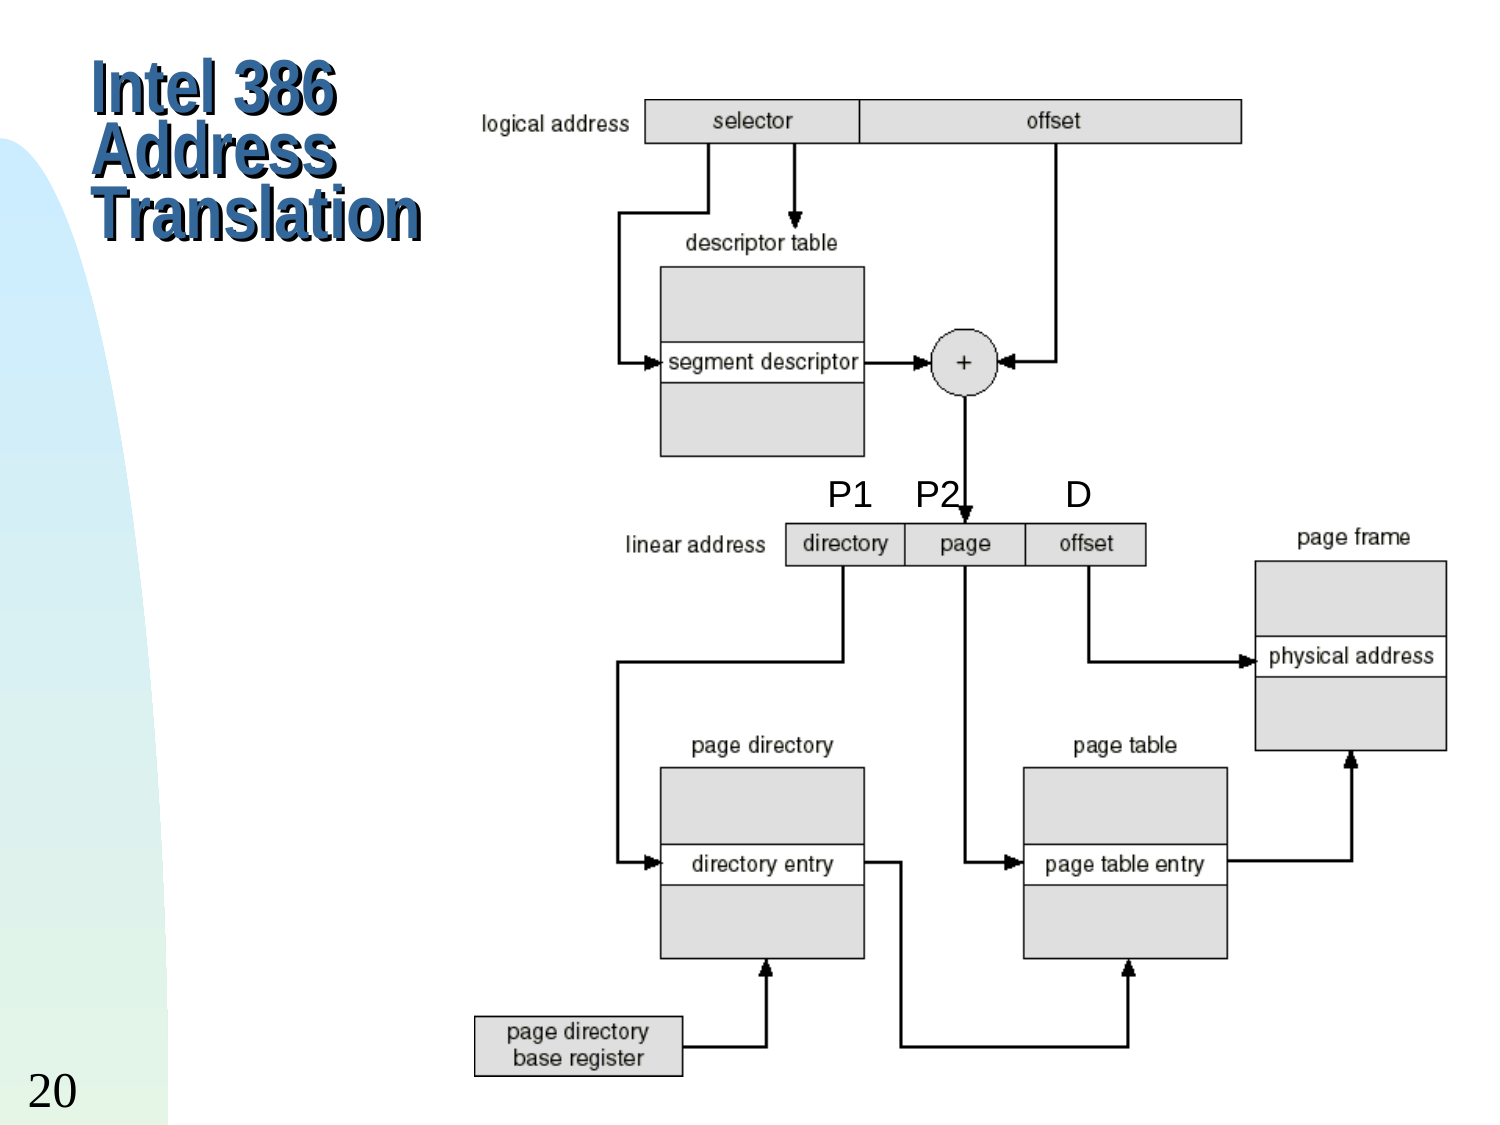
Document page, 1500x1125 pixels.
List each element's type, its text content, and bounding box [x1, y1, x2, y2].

title Intel 386 Address Translation [75, 54, 451, 259]
text_box D [1050, 462, 1107, 523]
text_box P1 [812, 462, 889, 523]
chart [474, 99, 1449, 1077]
text_box P2 [900, 462, 976, 523]
